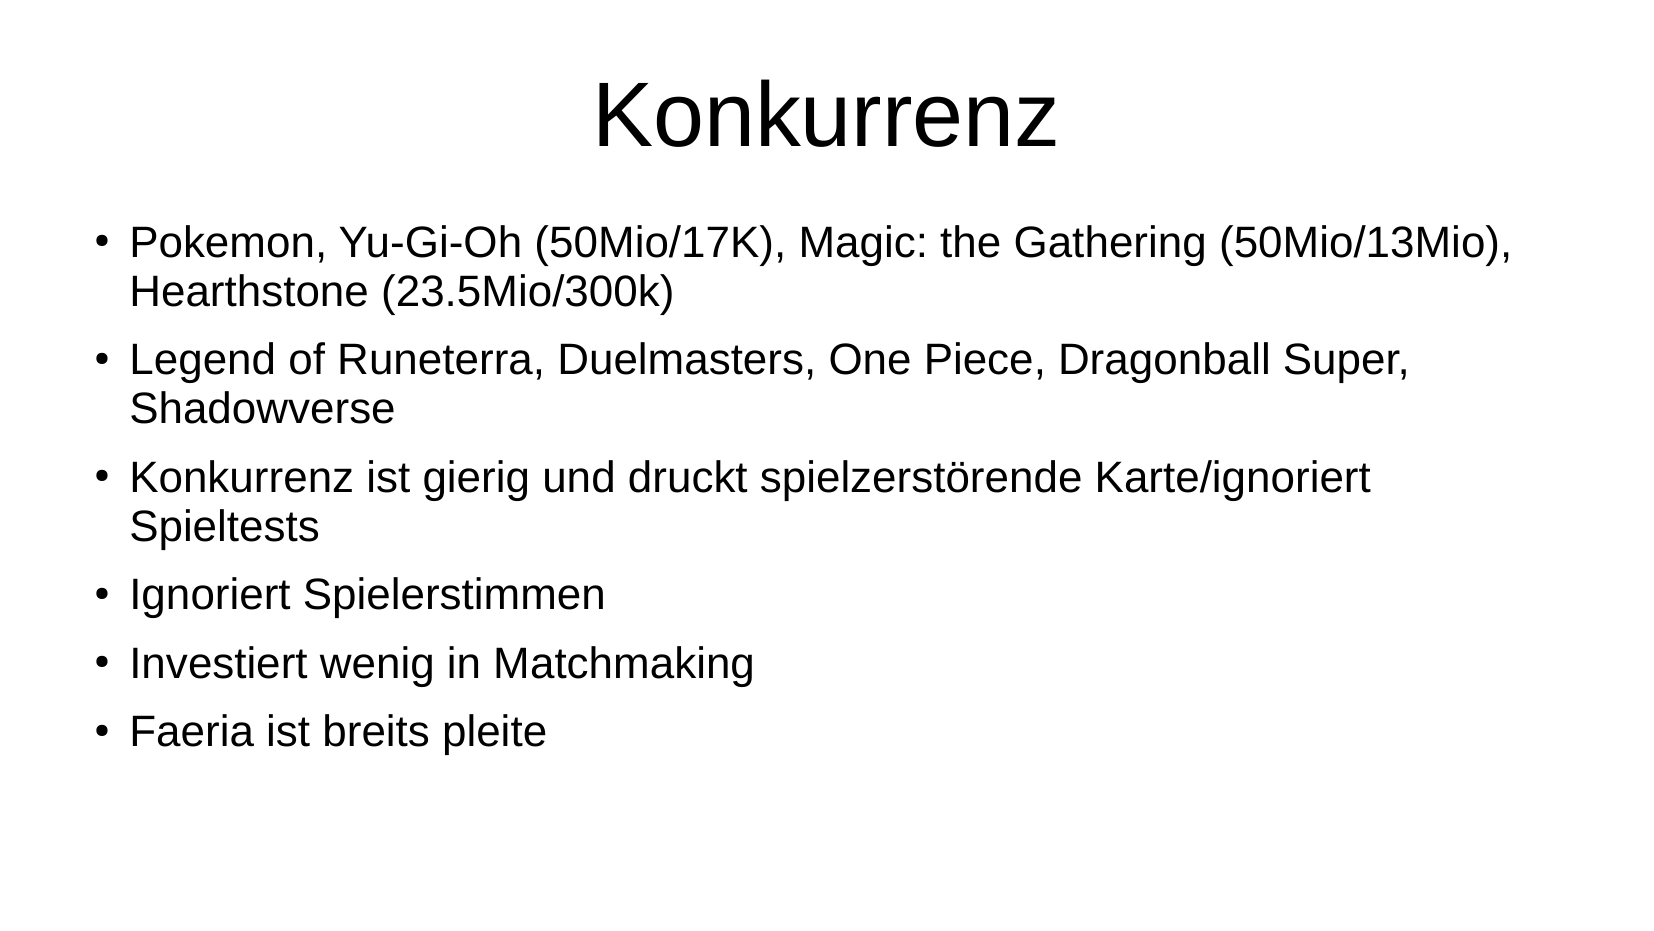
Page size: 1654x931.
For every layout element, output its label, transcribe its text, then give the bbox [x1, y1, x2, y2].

list Pokemon, Yu-Gi-Oh (50Mio/17K), Magic: the Gathering (50Mio/13Mio), Hearthstone (23.5Mio/300k) Legend of Runeterra, Duelmasters, One Piece, Dragonball Super, Shadowverse Konkurrenz ist gierig und druckt spielzerstörende Karte/ignoriert Spieltests Ignoriert Spielerstimmen Investiert wenig in Matchmaking Faeria ist breits pleite [82, 217, 1571, 758]
title Konkurrenz [82, 37, 1571, 193]
